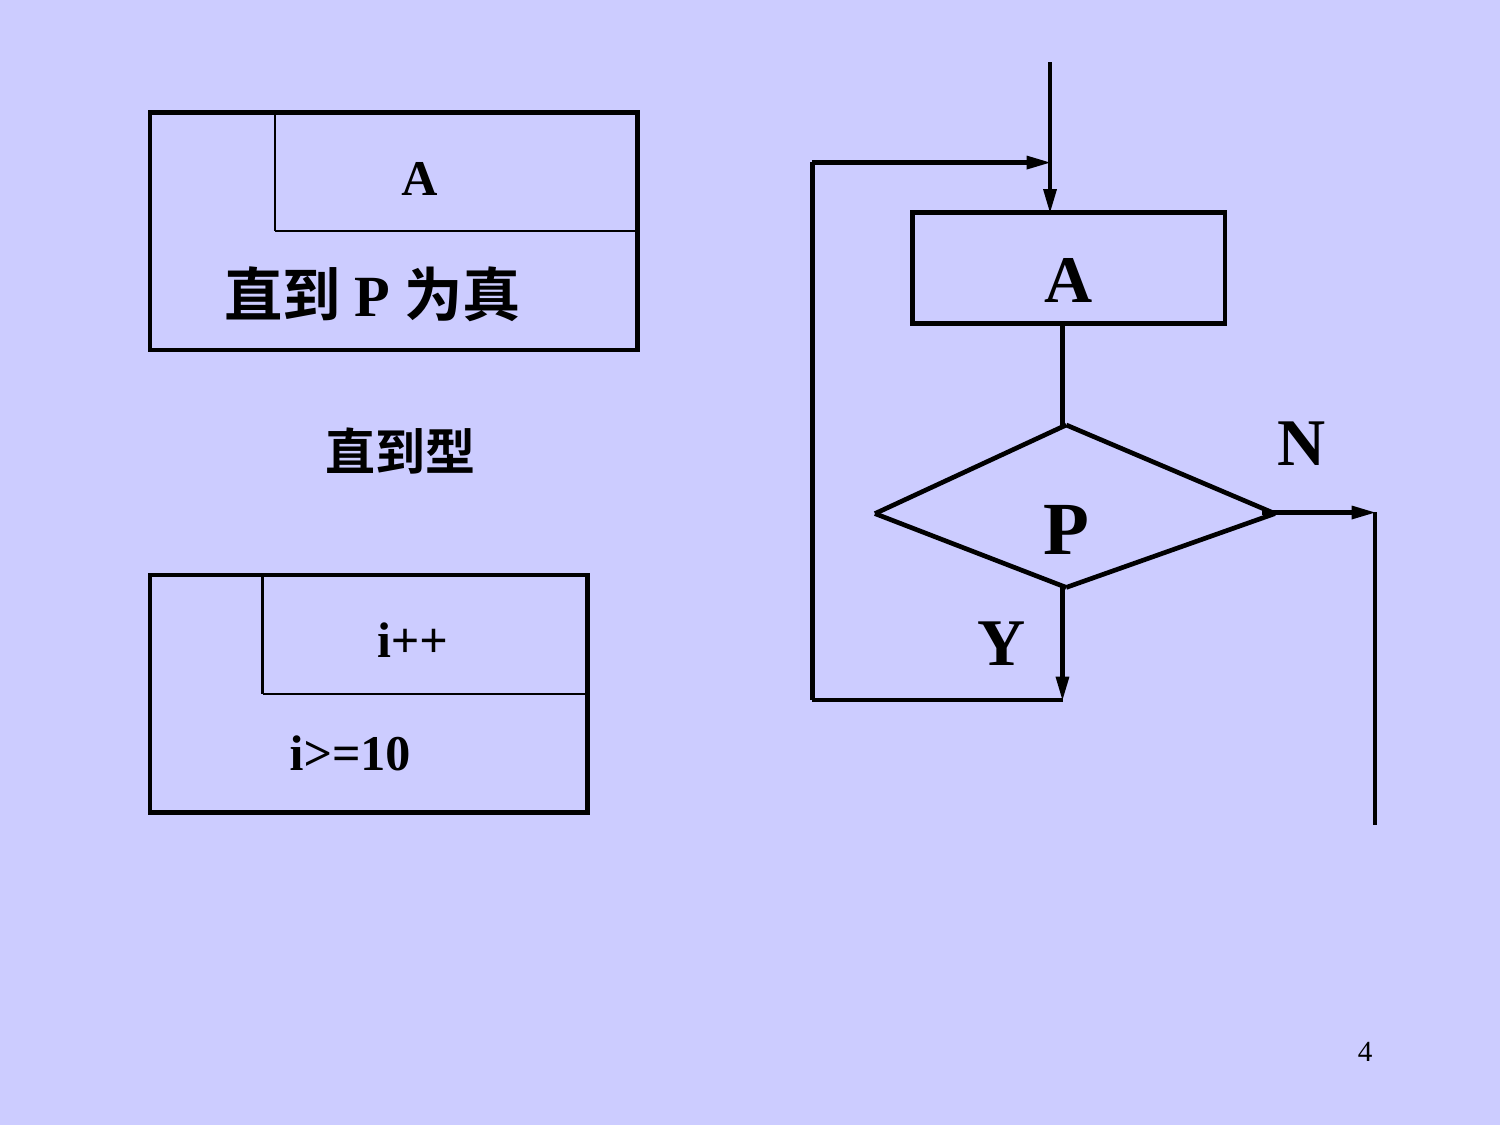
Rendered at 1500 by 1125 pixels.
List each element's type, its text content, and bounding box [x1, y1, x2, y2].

text_box N [1262, 374, 1338, 487]
text_box A [386, 137, 526, 213]
text_box P [961, 469, 1171, 572]
text_box A [912, 212, 1225, 324]
text_box <编号> [1074, 1025, 1388, 1101]
text_box Y [962, 574, 1038, 687]
text_box 直到P为真 [205, 250, 540, 336]
text_box i>=10 [200, 712, 501, 788]
text_box i++ [362, 599, 488, 676]
text_box 直到型 [191, 412, 610, 488]
